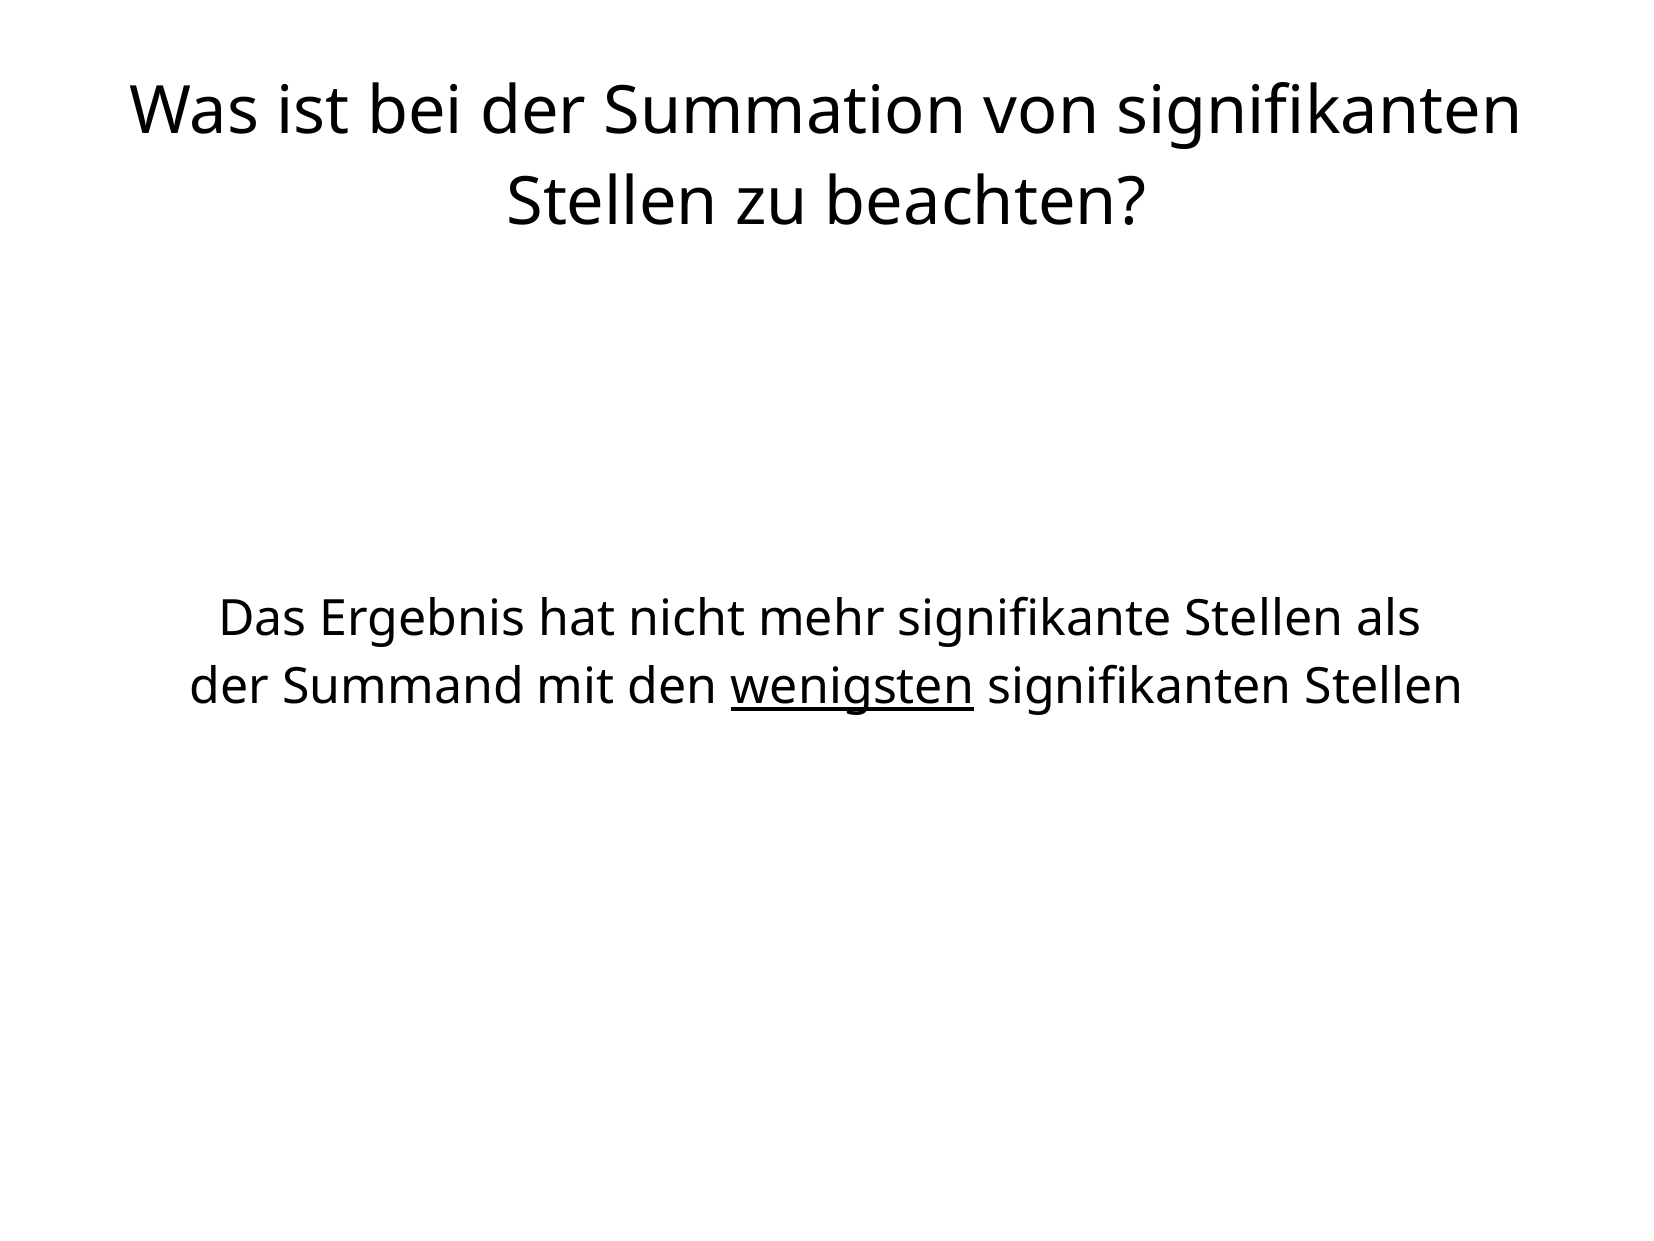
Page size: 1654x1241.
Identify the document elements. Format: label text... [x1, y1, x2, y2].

subtitle Das Ergebnis hat nicht mehr signifikante Stellen als der Summand mit den wenigsten signifikanten Stellen [82, 290, 1571, 1010]
title Was ist bei der Summation von signifikanten Stellen zu beachten? [82, 49, 1571, 257]
